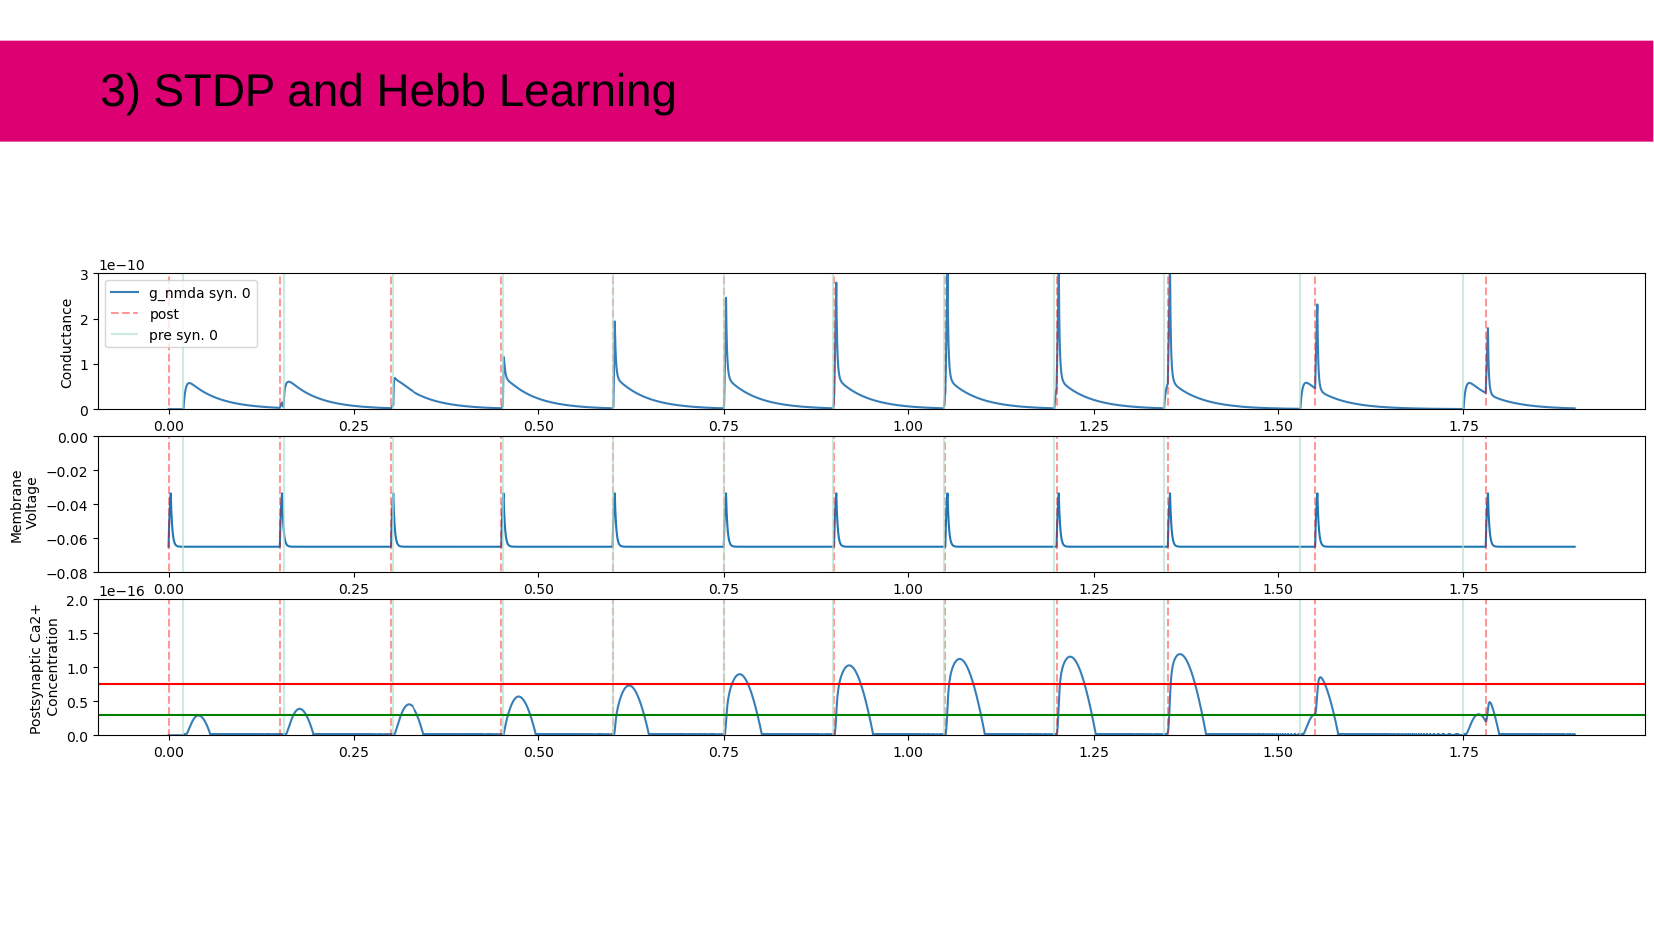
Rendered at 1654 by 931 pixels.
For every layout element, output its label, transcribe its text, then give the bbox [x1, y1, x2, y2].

text_box [1034, 40, 1654, 142]
title STDP and Hebb Learning [82, 13, 1034, 168]
text_box [0, 40, 82, 142]
picture [0, 249, 1654, 768]
